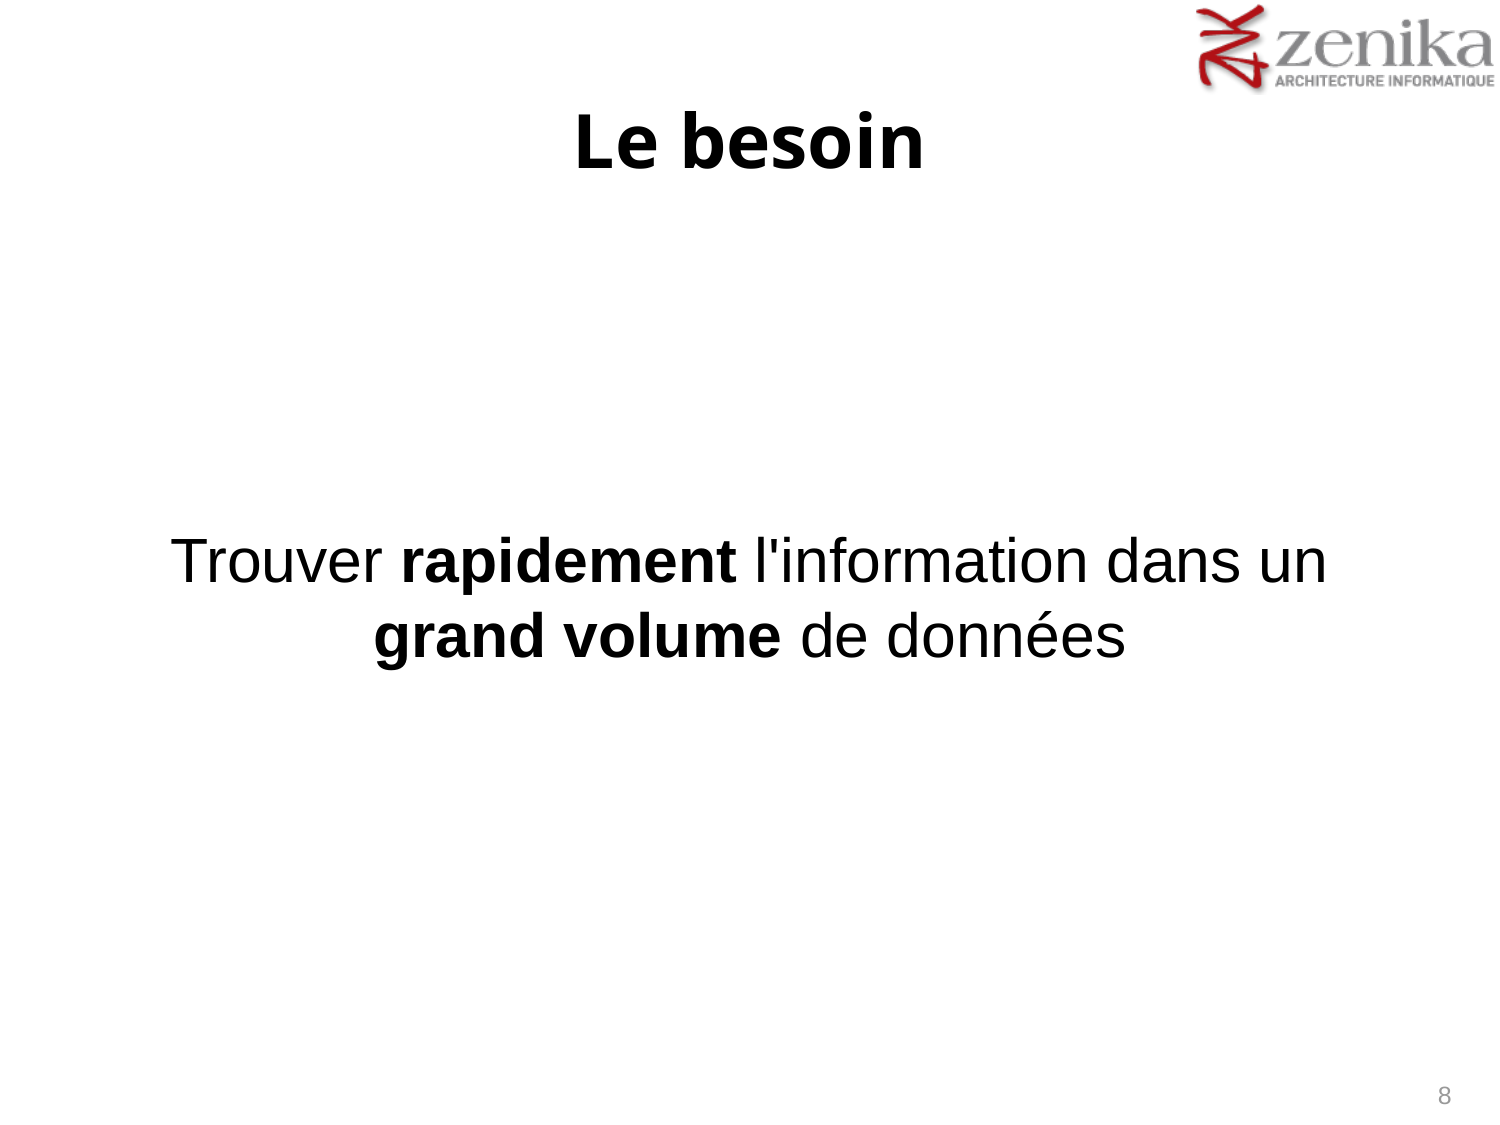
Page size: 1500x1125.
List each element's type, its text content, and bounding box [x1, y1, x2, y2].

text_box Le besoin [75, 29, 1425, 248]
text_box Trouver rapidement l'information dans un grand volume de données [75, 328, 1425, 1011]
picture [1190, 0, 1500, 95]
